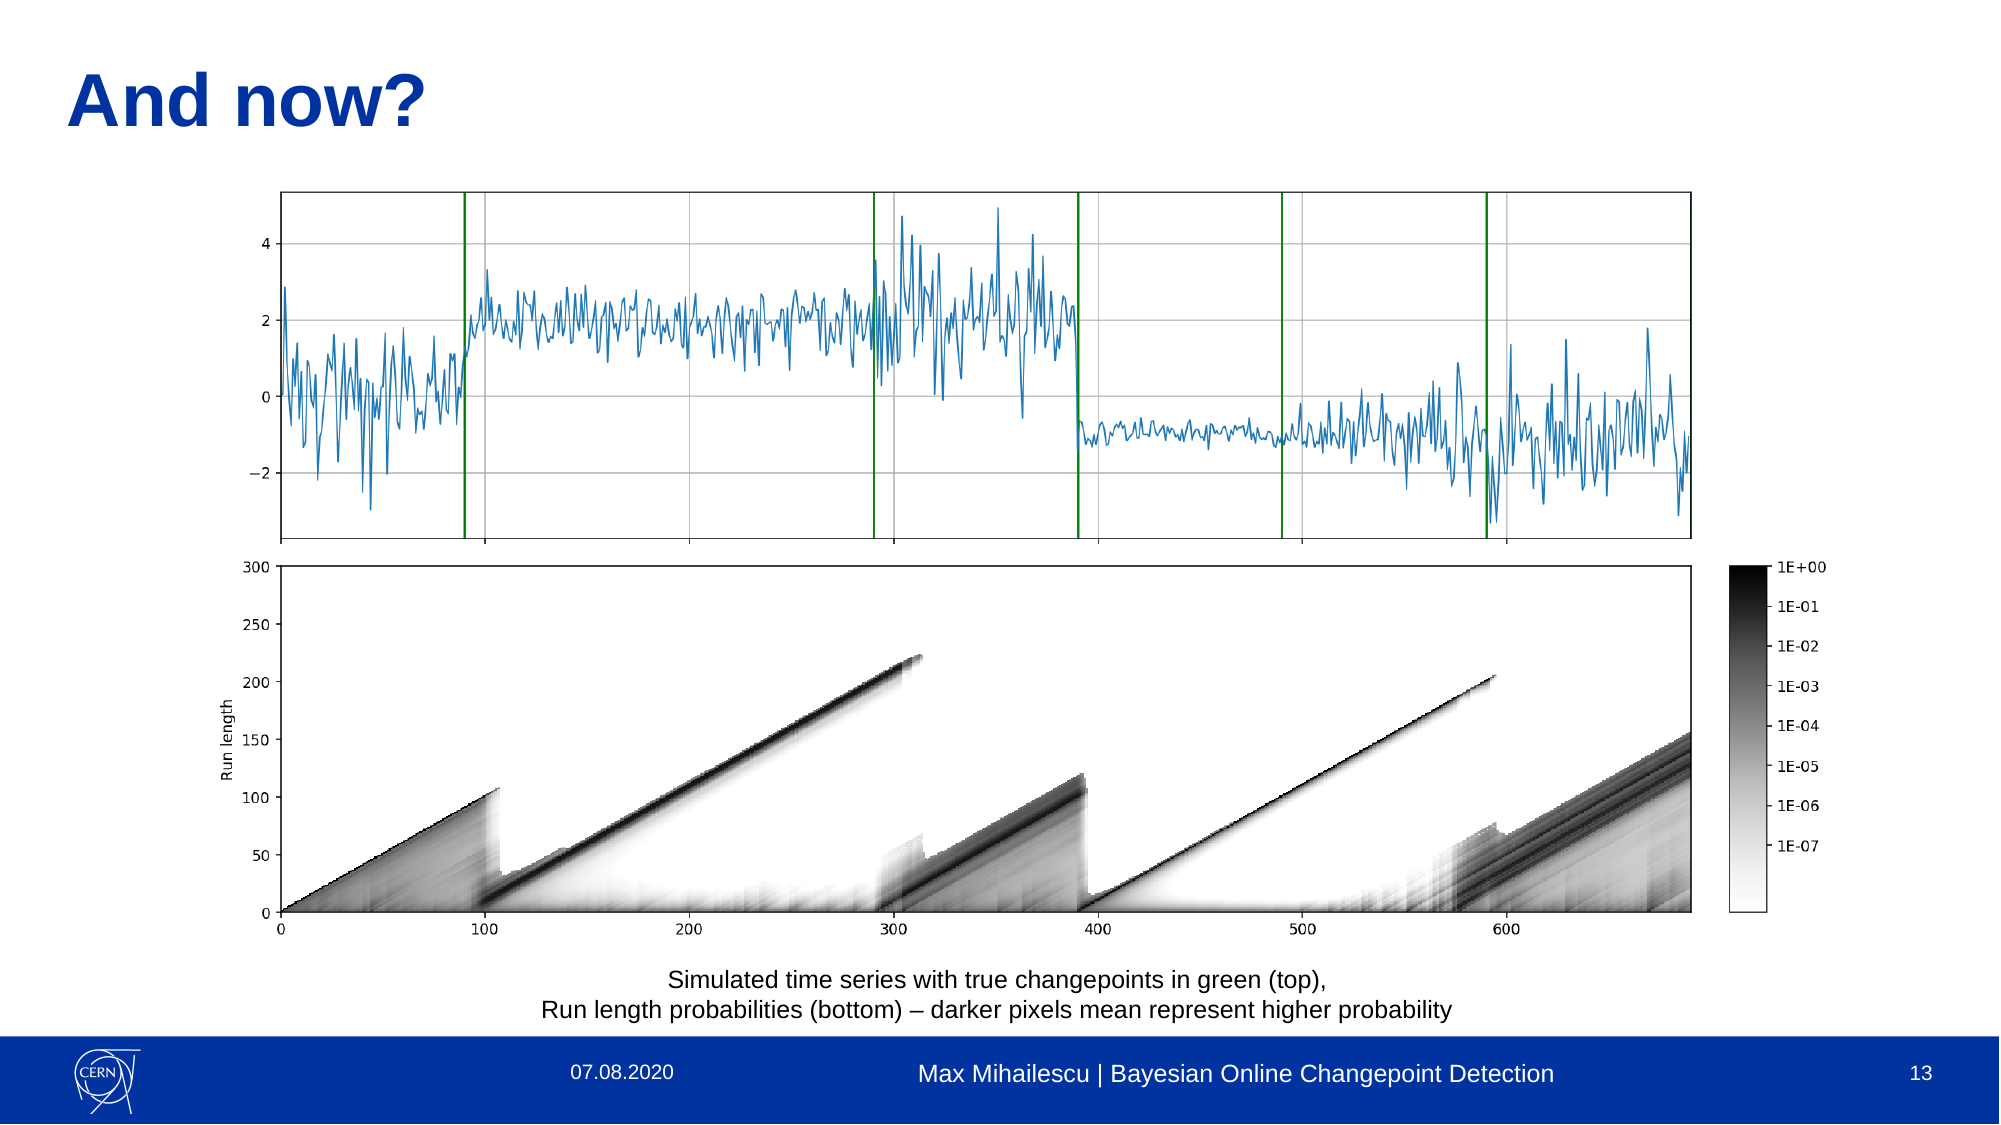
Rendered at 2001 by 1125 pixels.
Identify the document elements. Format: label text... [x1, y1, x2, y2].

text_box 07.08.2020 [543, 1041, 674, 1101]
text_box Simulated time series with true changepoints in green (top), Run length probabilities (bottom) – darker pixels mean represent higher probability [448, 956, 1548, 1028]
text_box Max Mihailescu | Bayesian Online Changepoint Detection [698, 1042, 1776, 1102]
text_box <Foliennummer> [1822, 1042, 1933, 1102]
text_box And now? [66, 61, 1932, 235]
picture [0, 1036, 1999, 1124]
picture [216, 188, 1831, 942]
